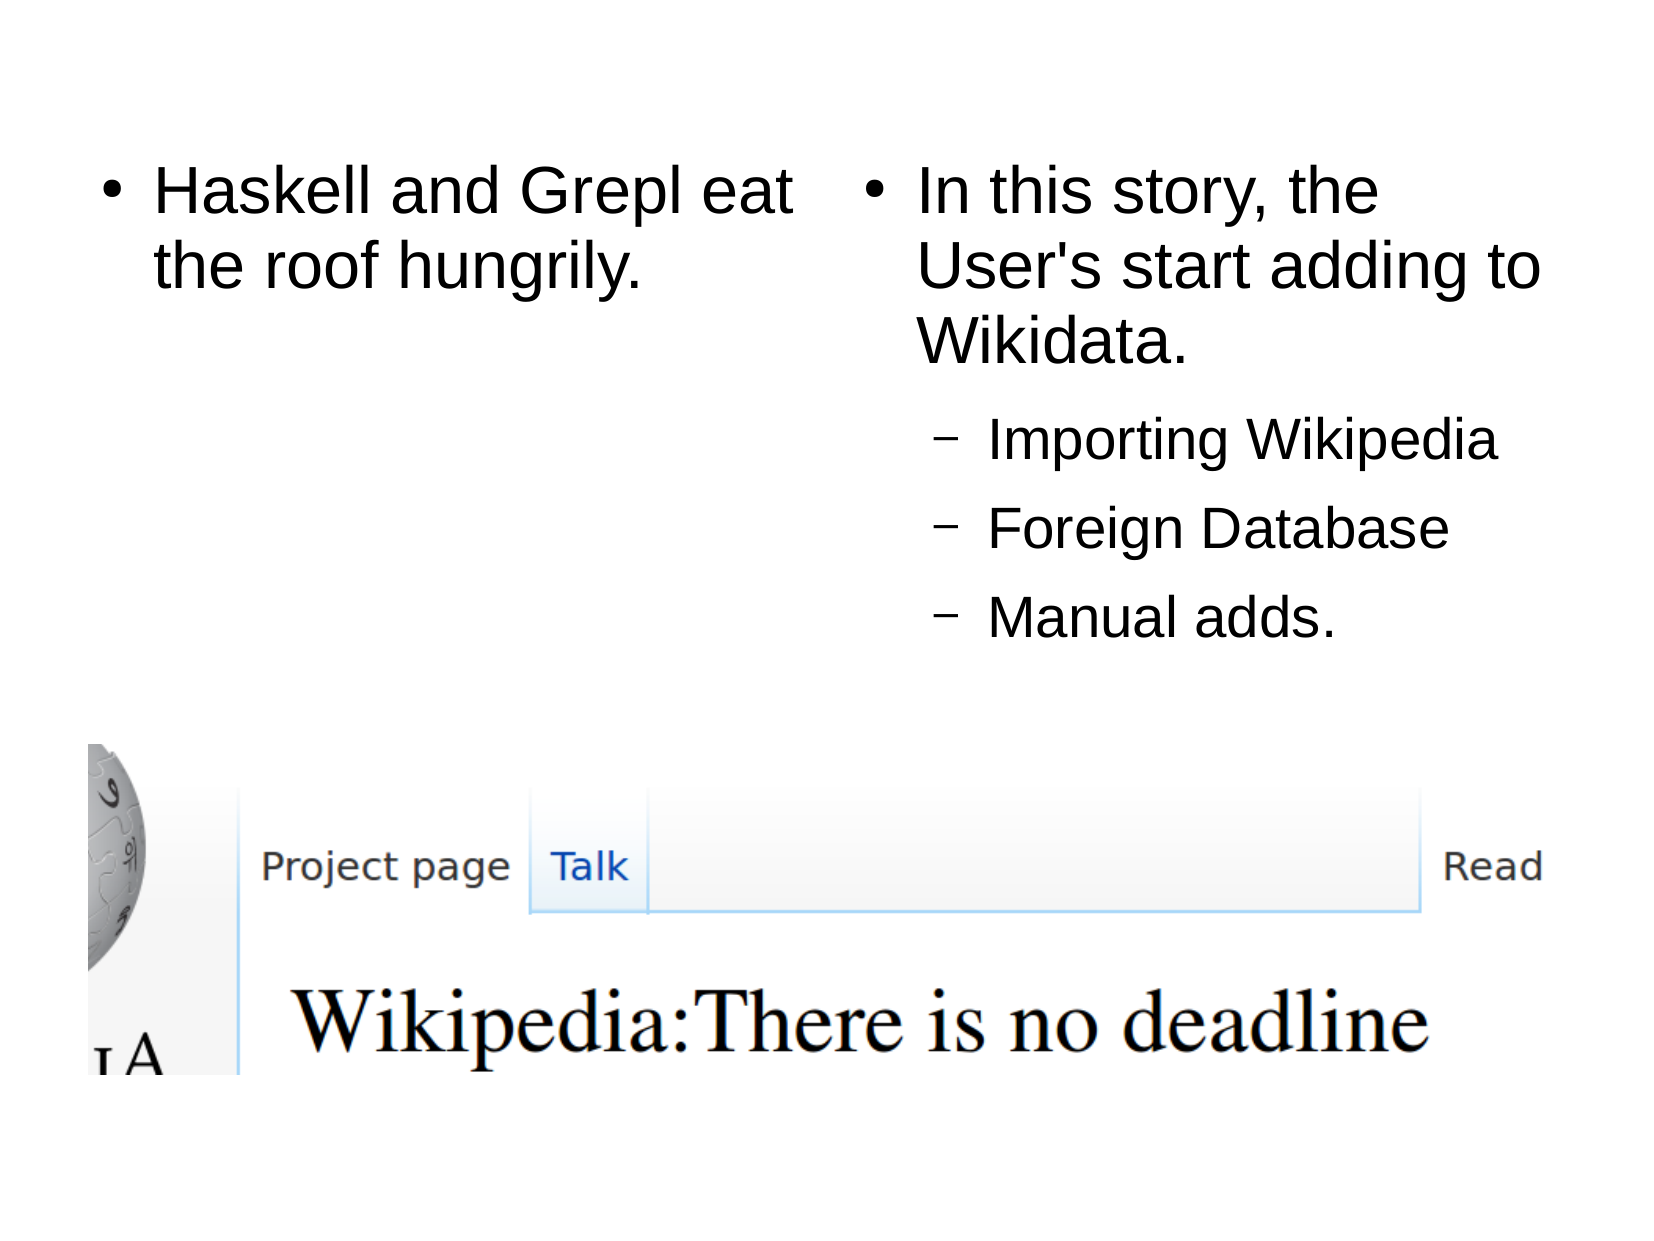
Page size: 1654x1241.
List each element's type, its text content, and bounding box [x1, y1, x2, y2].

list In this story, the User's start adding to Wikidata. Importing Wikipedia Foreign Database Manual adds. [845, 153, 1572, 1010]
picture [88, 744, 1560, 1075]
list Haskell and Grepl eat the roof hungrily. [82, 153, 809, 1010]
